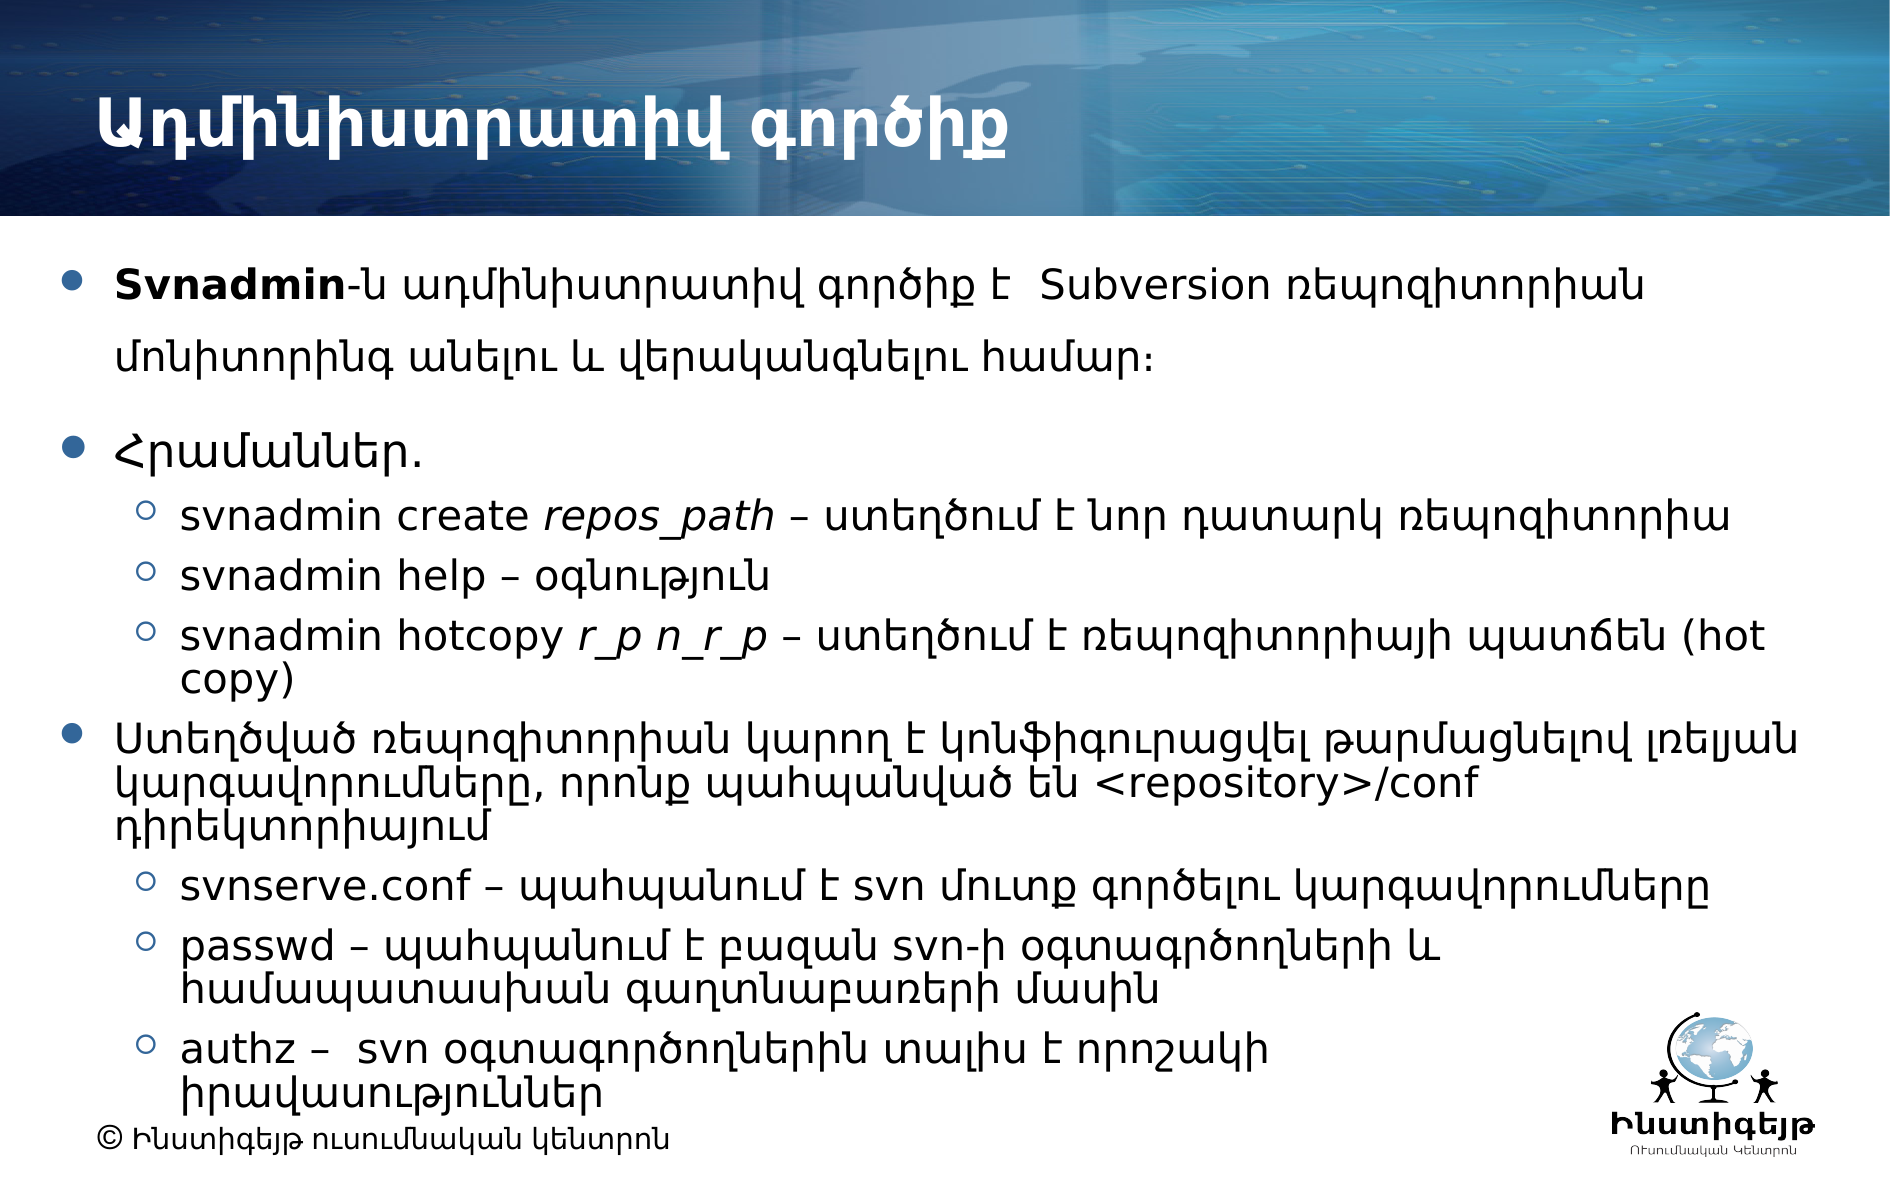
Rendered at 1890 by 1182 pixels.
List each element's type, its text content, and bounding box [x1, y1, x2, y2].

picture [0, 0, 1890, 216]
list Svnadmin-ն ադմինիստրատիվ գործիք է Subversion ռեպոզիտորիան մոնիտորինգ անելու և վերականգնելու համար։ Հրամաններ․ svnadmin create repos_path – ստեղծում է նոր դատարկ ռեպոզիտորիա svnadmin help – oգնություն svnadmin hotcopy r_p n_r_p – ստեղծում է ռեպոզիտորիայի պատճեն (hot copy) Ստեղծված ռեպոզիտորիան կարող է կոնֆիգուրացվել թարմացնելով լռելյան կարգավորումները, որոնք պահպանված են <repository>/conf դիրեկտորիայում svnserve.conf – պահպանում է svn մուտք գործելու կարգավորումները passwd – պահպանում է բազան svn-ի օգտագրծողների և համապատասխան գաղտնաբառերի մասին authz – svn օգտագործողներին տալիս է որոշակի իրավասություններ [59, 236, 1831, 1092]
picture [1612, 1092, 1815, 1157]
title Ադմինիստրատիվ գործիք [94, 54, 1793, 210]
